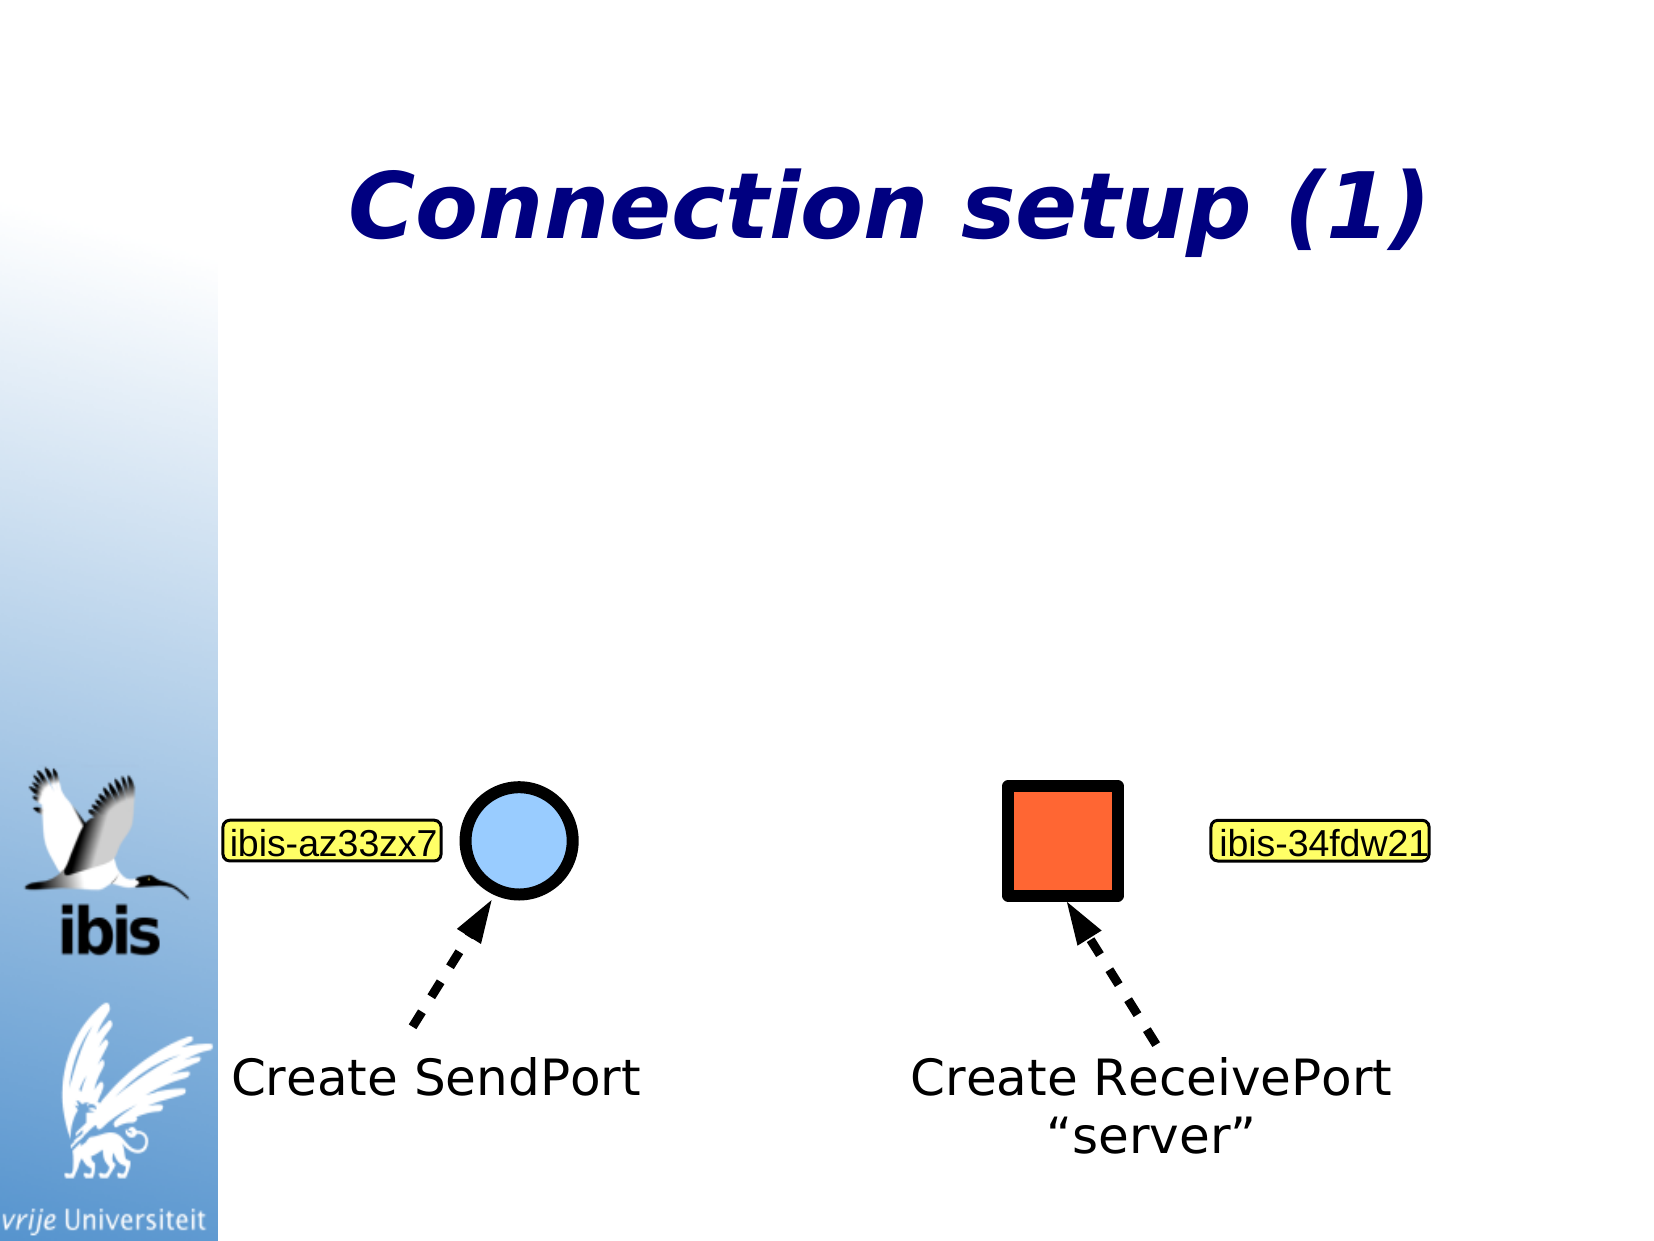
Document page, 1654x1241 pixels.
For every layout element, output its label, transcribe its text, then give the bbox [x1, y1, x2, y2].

text_box Create ReceivePort “server” [910, 1049, 1393, 1166]
text_box ibis-34fdw21 [1219, 822, 1451, 865]
text_box [465, 787, 573, 895]
text_box Create SendPort [167, 1049, 753, 1166]
title Connection setup (1) [248, 102, 1534, 310]
text_box [1008, 786, 1118, 896]
text_box [222, 820, 438, 861]
text_box [1210, 820, 1427, 862]
picture [0, 0, 218, 1241]
text_box ibis-az33zx7 [229, 821, 461, 867]
